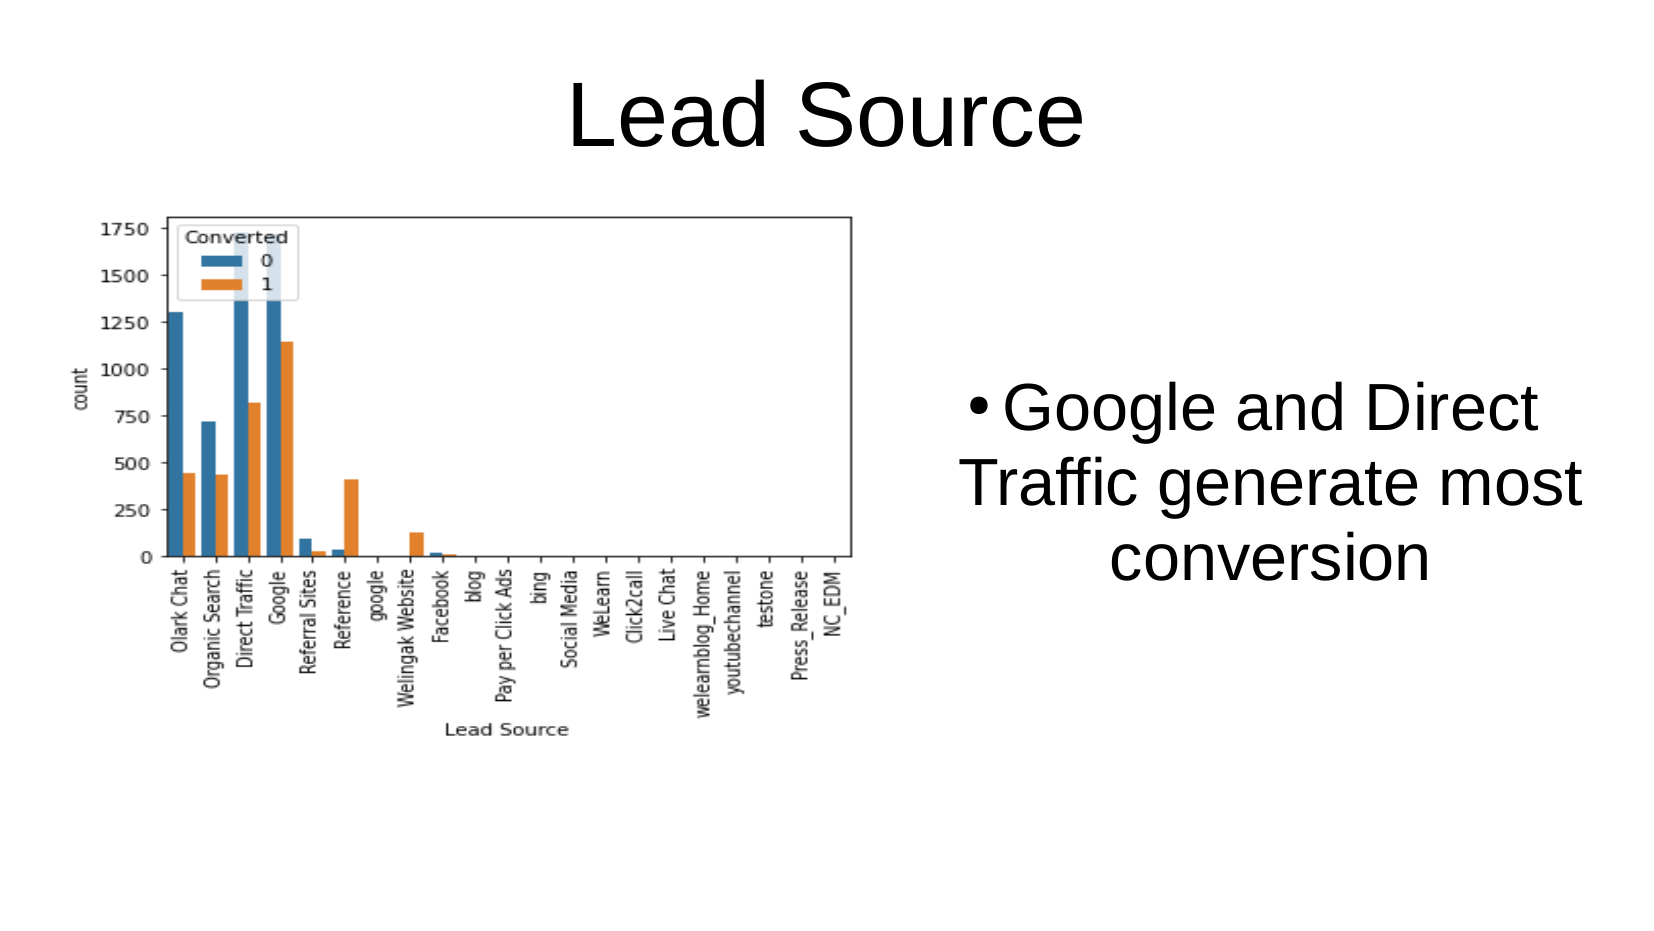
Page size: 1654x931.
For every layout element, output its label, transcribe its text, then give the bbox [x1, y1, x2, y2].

title Lead Source [82, 37, 1571, 193]
picture [57, 206, 863, 751]
subtitle Google and Direct Traffic generate most conversion [900, 250, 1607, 790]
